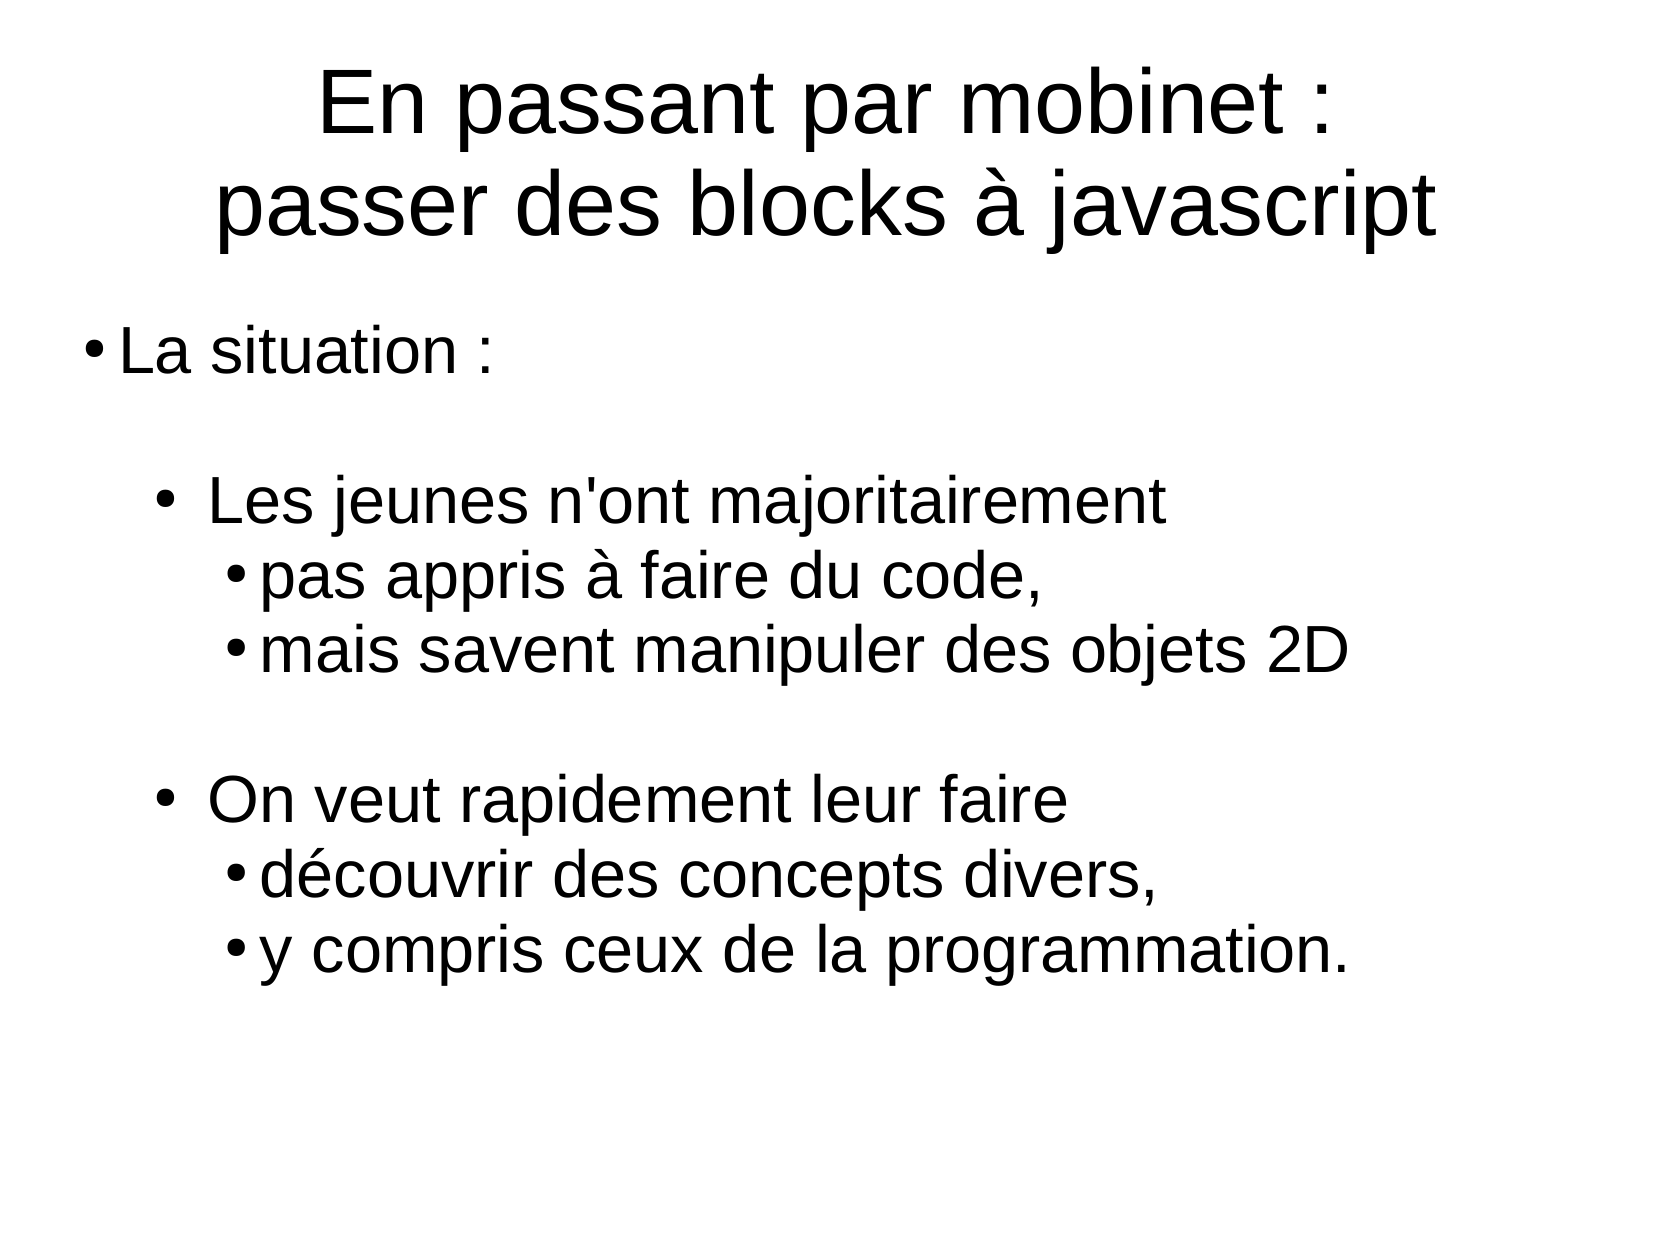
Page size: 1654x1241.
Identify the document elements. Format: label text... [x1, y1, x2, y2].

subtitle La situation : Les jeunes n'ont majoritairement pas appris à faire du code, mais savent manipuler des objets 2D On veut rapidement leur faire découvrir des concepts divers, y compris ceux de la programmation. [82, 290, 1571, 1010]
title En passant par mobinet : passer des blocks à javascript [82, 49, 1571, 257]
